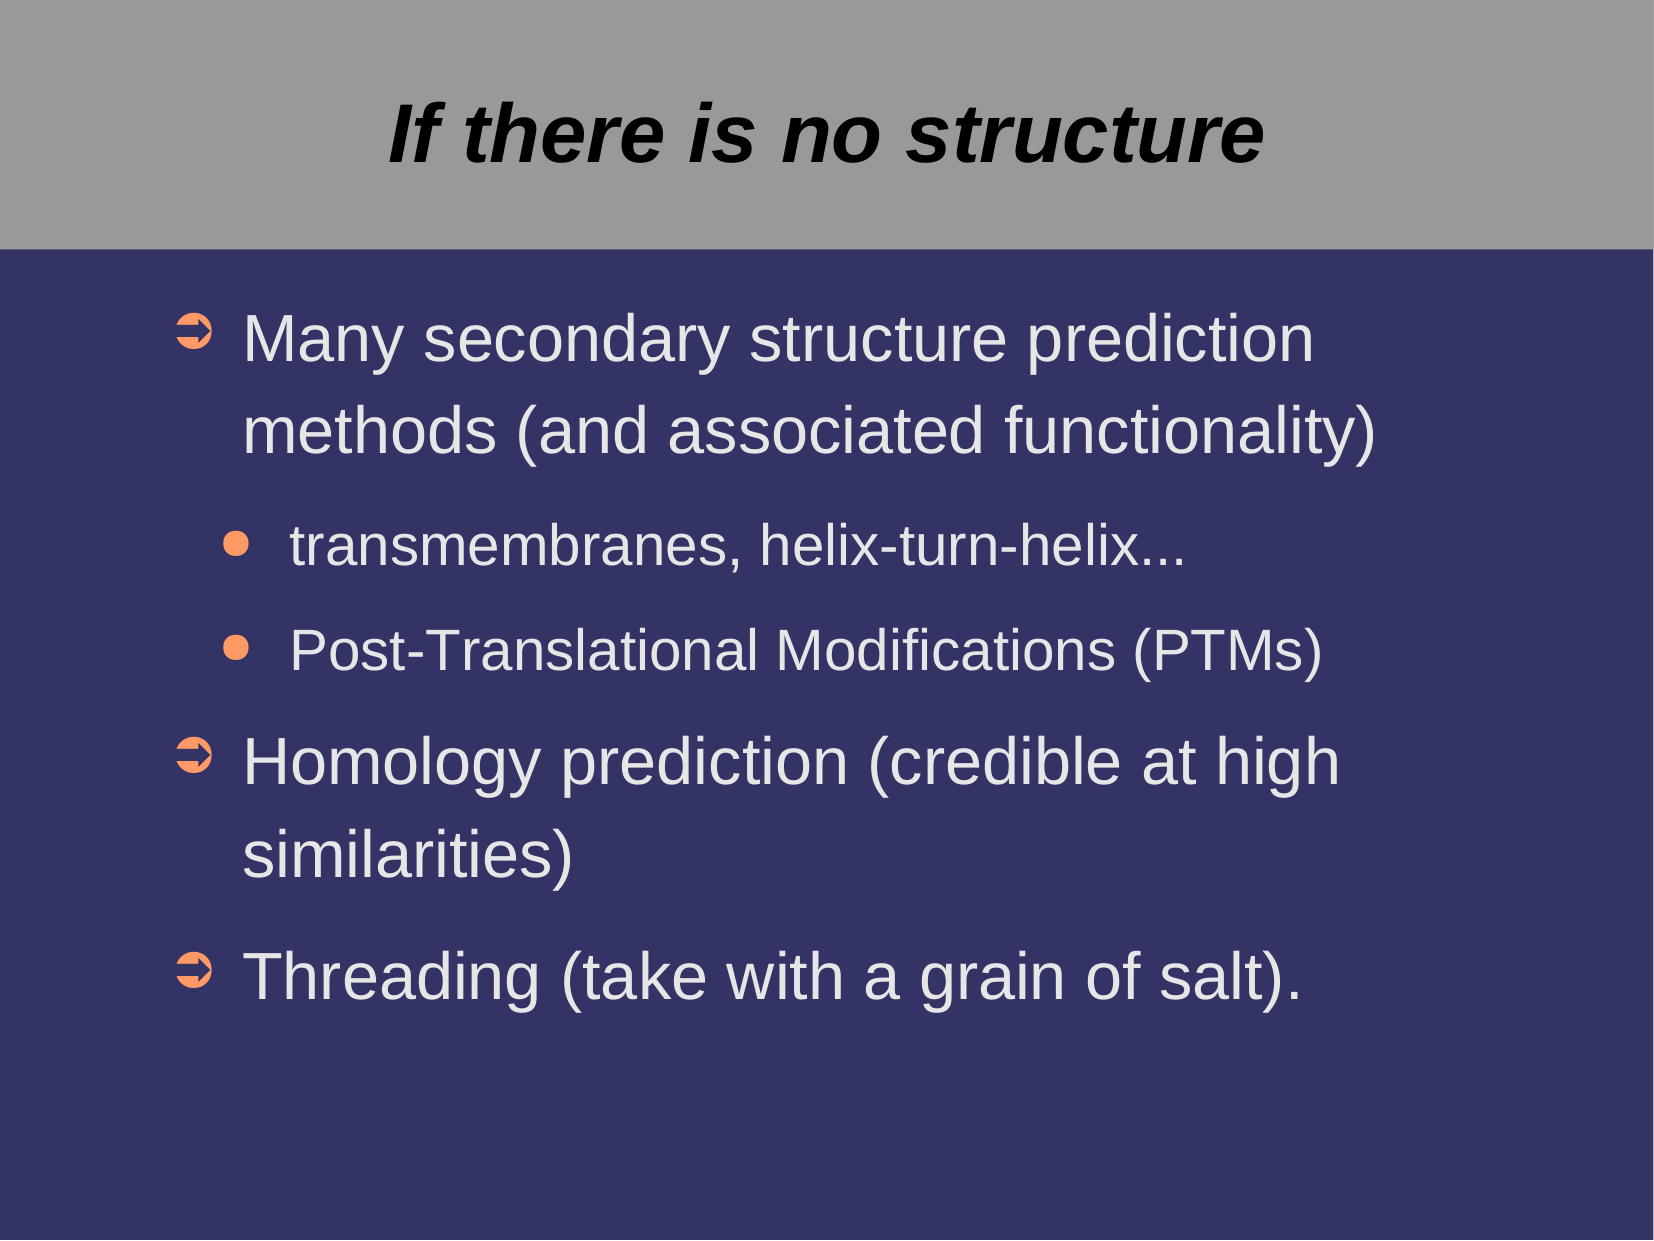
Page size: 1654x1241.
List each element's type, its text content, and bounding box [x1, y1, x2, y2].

list Many secondary structure prediction methods (and associated functionality) transmembranes, helix-turn-helix... Post-Translational Modifications (PTMs) Homology prediction (credible at high similarities) Threading (take with a grain of salt). [159, 282, 1551, 1158]
title If there is no structure [121, 19, 1534, 227]
